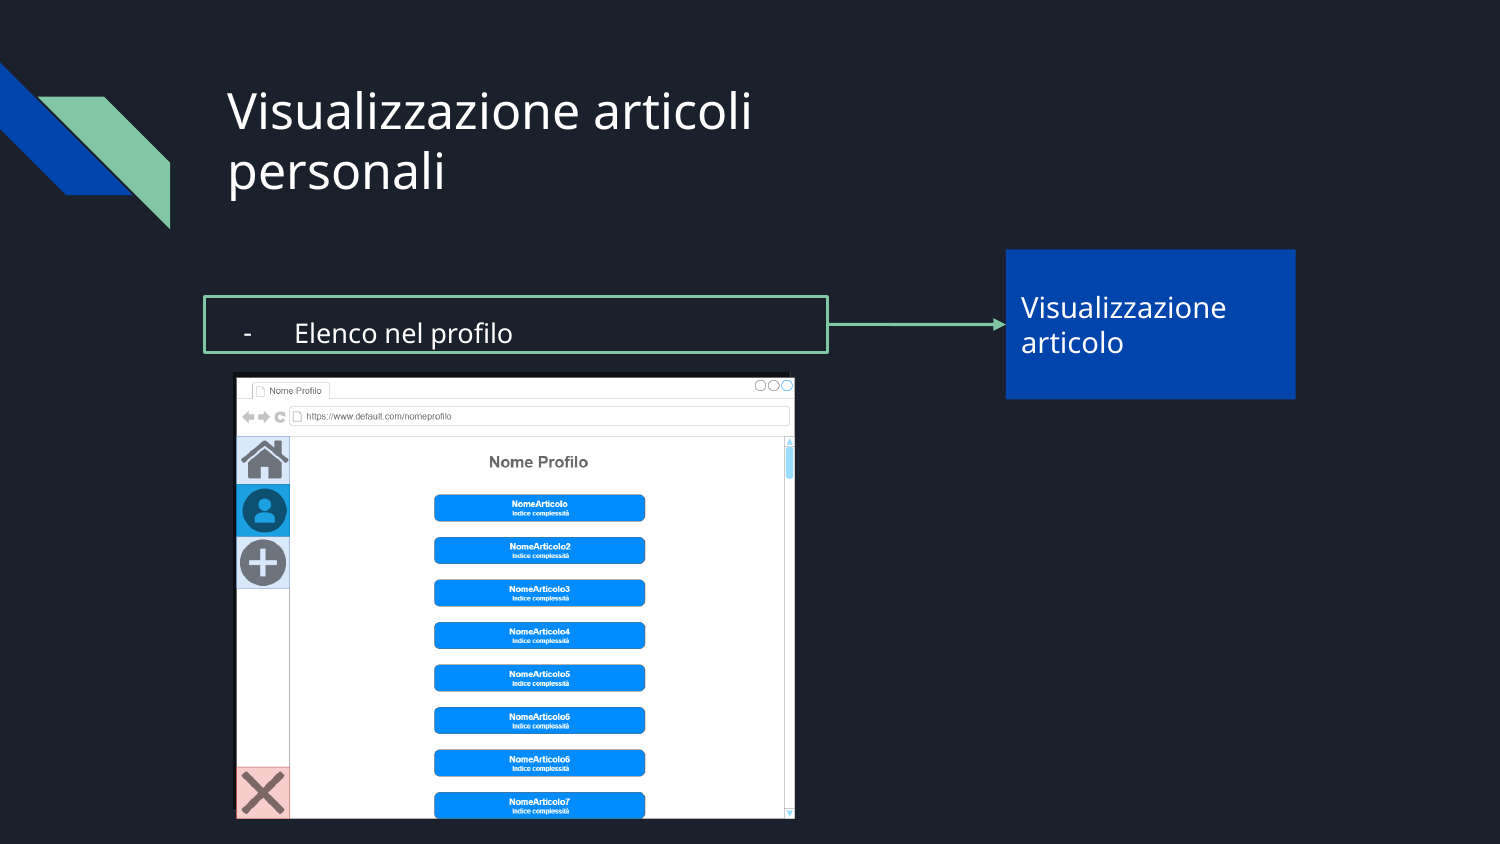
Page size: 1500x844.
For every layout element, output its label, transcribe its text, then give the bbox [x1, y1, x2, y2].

list Elenco nel profilo [204, 296, 828, 353]
title Visualizzazione articoli personali [212, 64, 836, 215]
picture [236, 377, 795, 819]
text_box Visualizzazione articolo [1005, 249, 1296, 400]
